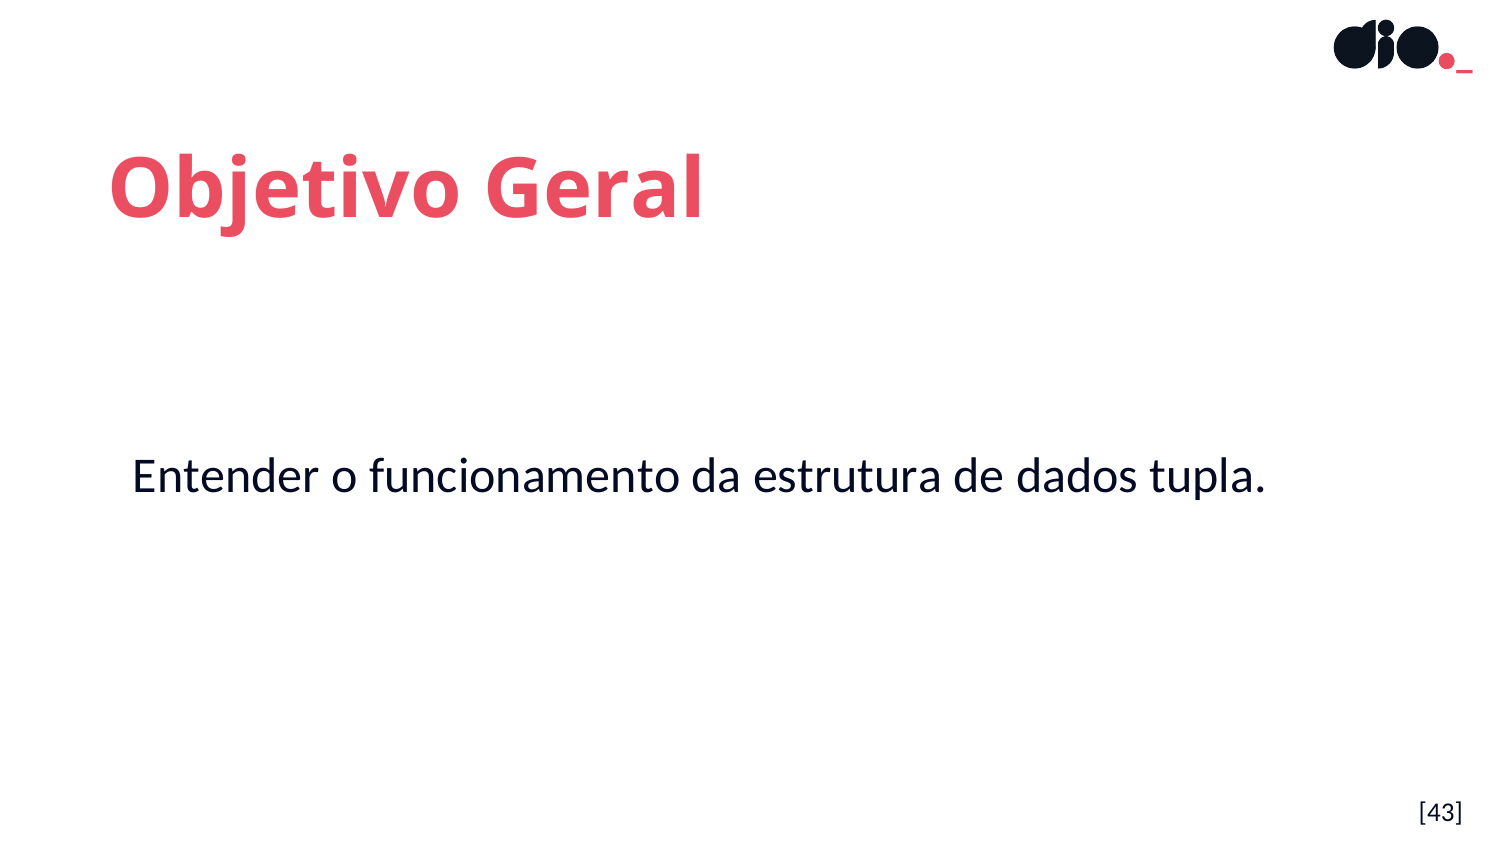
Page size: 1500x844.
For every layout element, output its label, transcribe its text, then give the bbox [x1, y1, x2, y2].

text_box Objetivo Geral [92, 104, 1408, 243]
text_box Entender o funcionamento da estrutura de dados tupla. [92, 304, 1408, 641]
text_box [] [1403, 779, 1494, 844]
